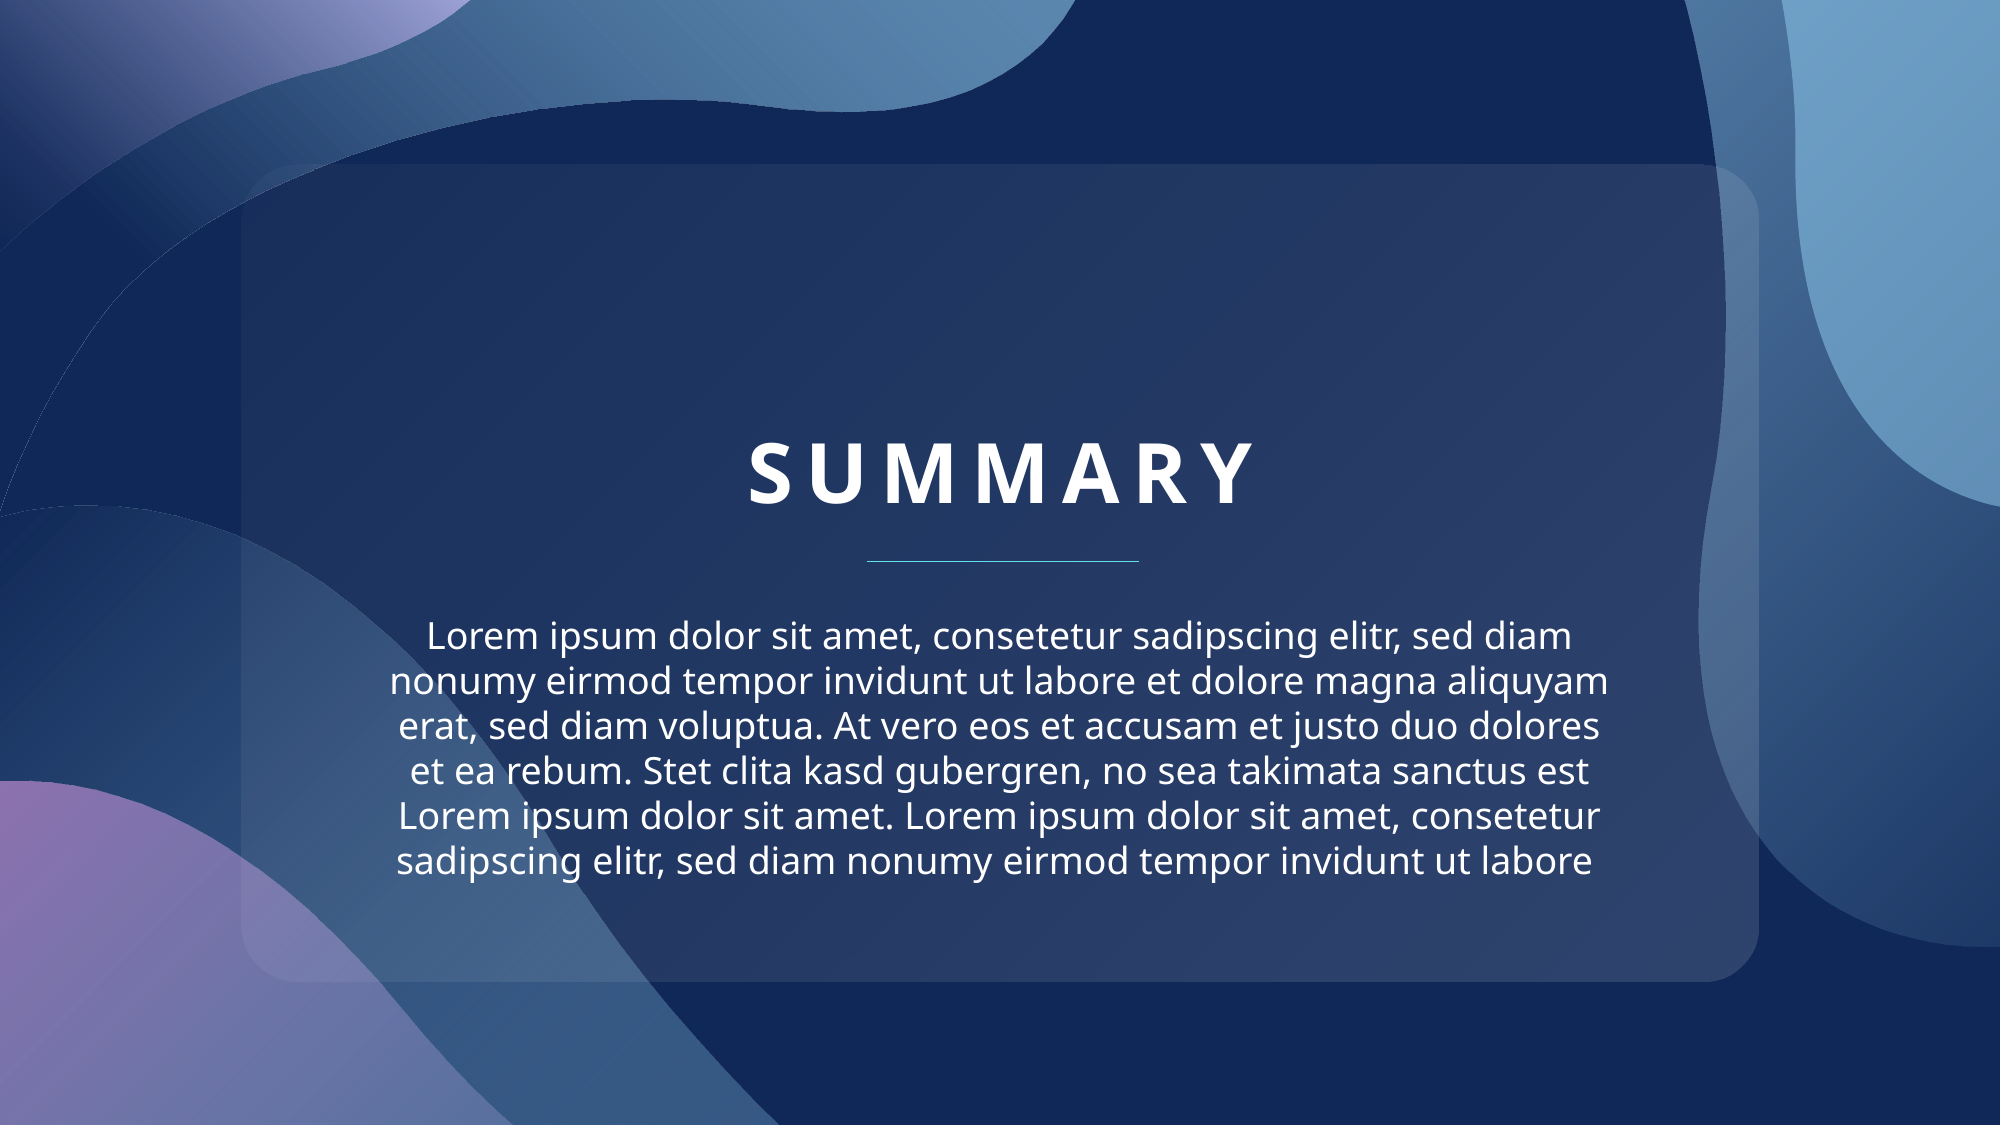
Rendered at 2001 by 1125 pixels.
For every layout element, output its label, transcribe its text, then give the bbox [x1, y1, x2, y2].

subtitle Lorem ipsum dolor sit amet, consetetur sadipscing elitr, sed diam nonumy eirmod tempor invidunt ut labore et dolore magna aliquyam erat, sed diam voluptua. At vero eos et accusam et justo duo dolores et ea rebum. Stet clita kasd gubergren, no sea takimata sanctus est Lorem ipsum dolor sit amet. Lorem ipsum dolor sit amet, consetetur sadipscing elitr, sed diam nonumy eirmod tempor invidunt ut labore [365, 604, 1635, 791]
title SUMMARY [365, 353, 1635, 530]
